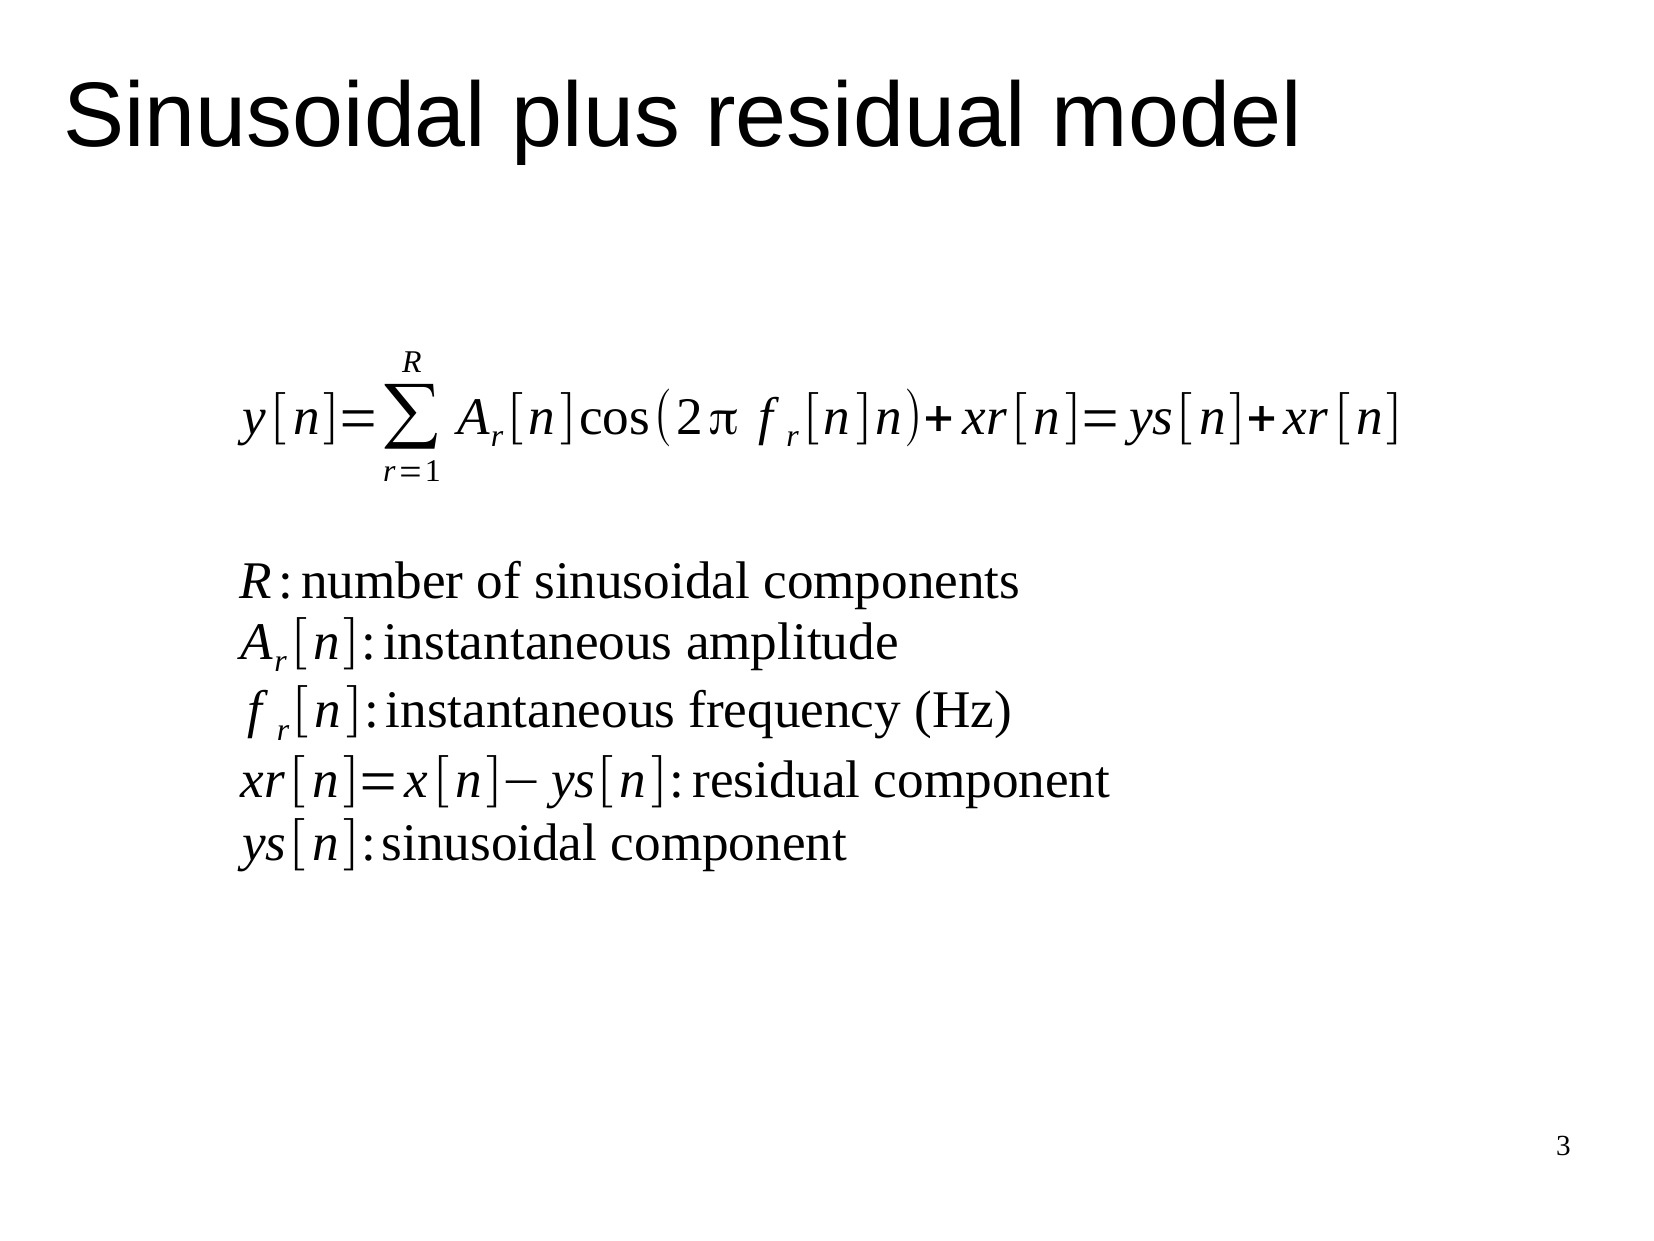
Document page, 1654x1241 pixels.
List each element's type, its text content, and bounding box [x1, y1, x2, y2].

chart [229, 344, 1408, 934]
title Sinusoidal plus residual model [63, 21, 1414, 209]
